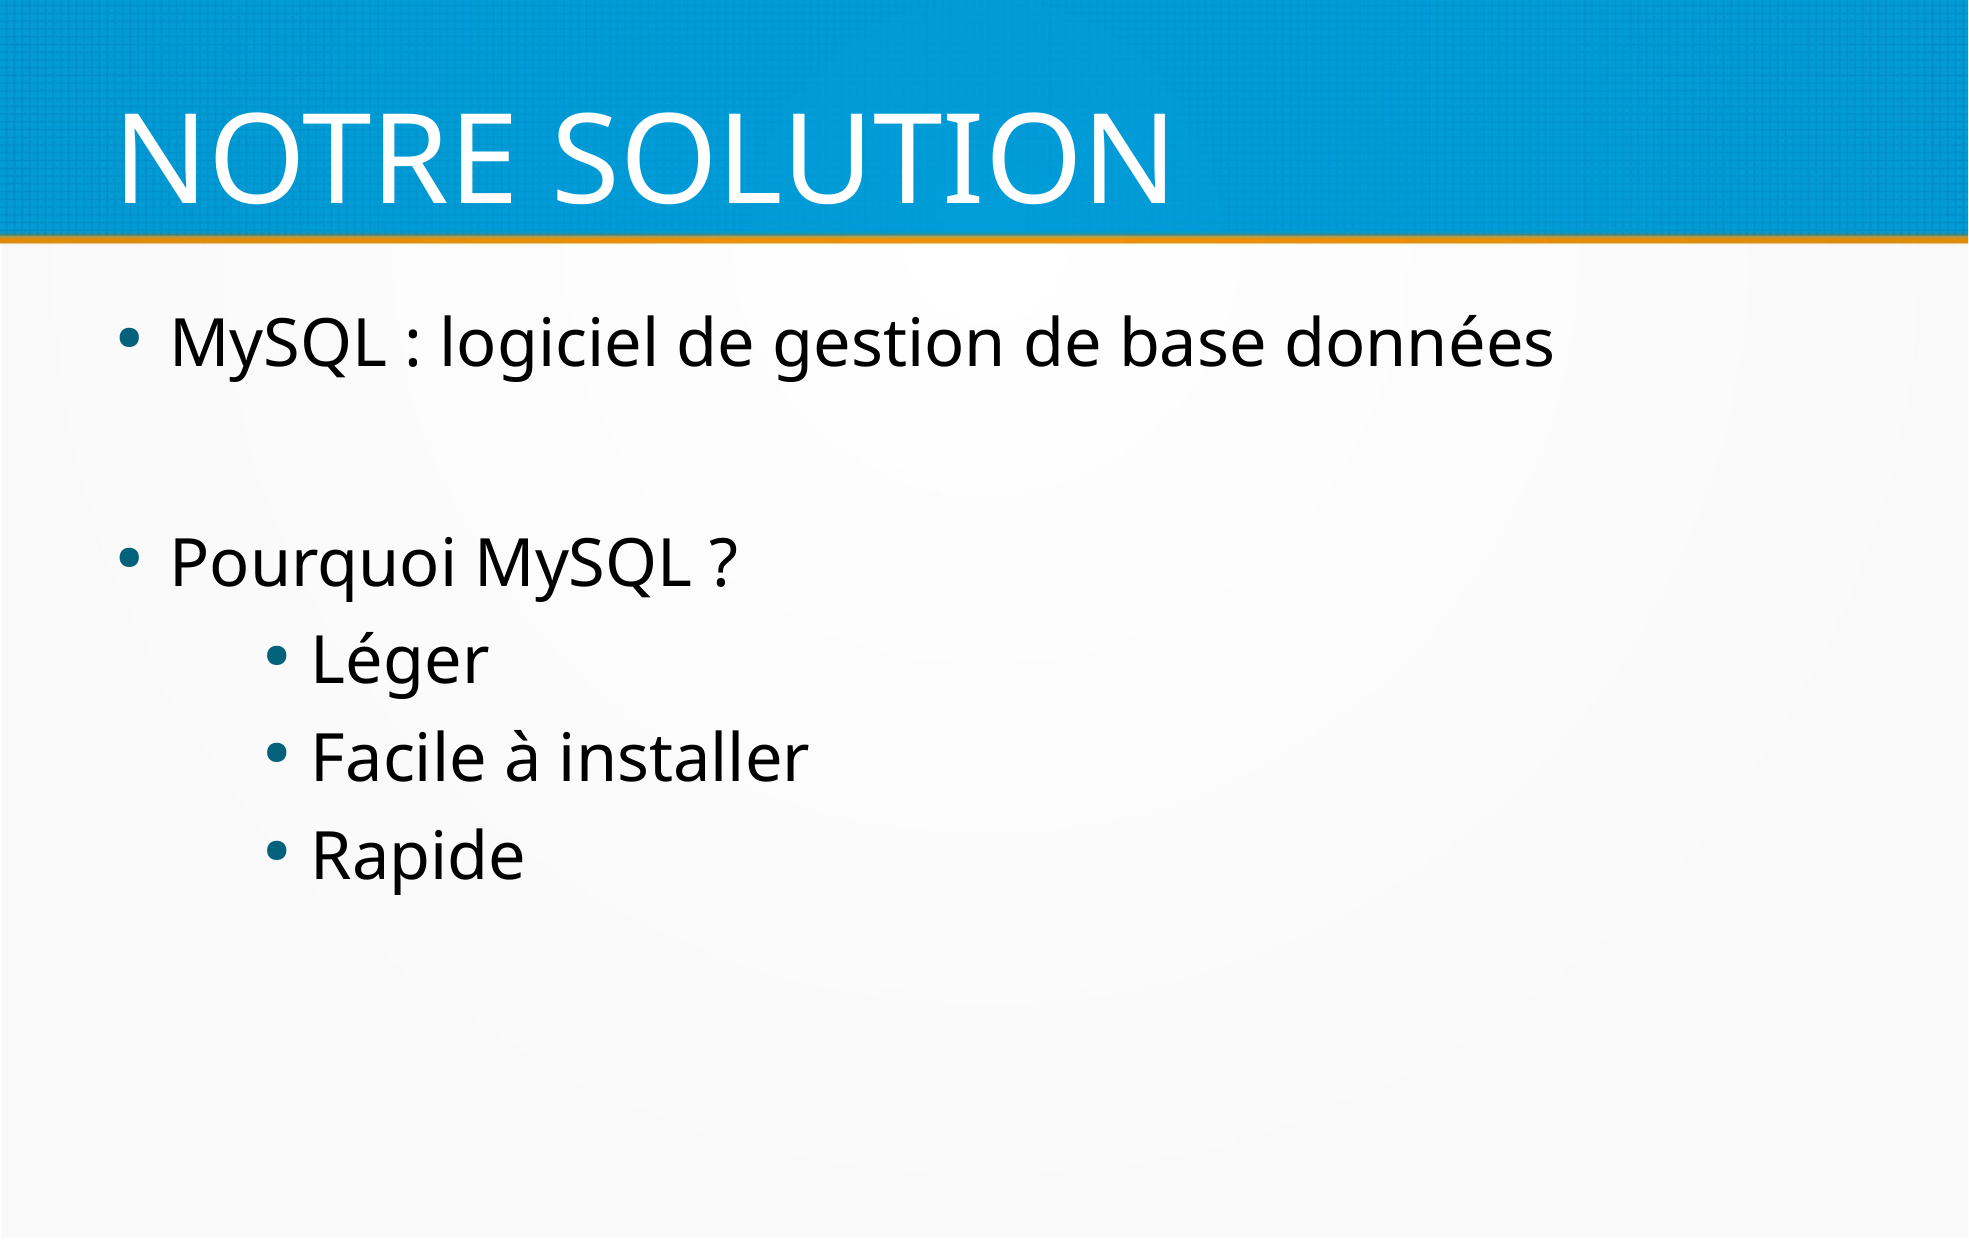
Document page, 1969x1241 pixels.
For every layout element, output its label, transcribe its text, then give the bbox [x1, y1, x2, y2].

list MySQL : logiciel de gestion de base données Pourquoi MySQL ? Léger Facile à installer Rapide [98, 300, 1875, 1185]
picture [0, 233, 1969, 1241]
title NOTRE SOLUTION [98, 49, 1870, 257]
